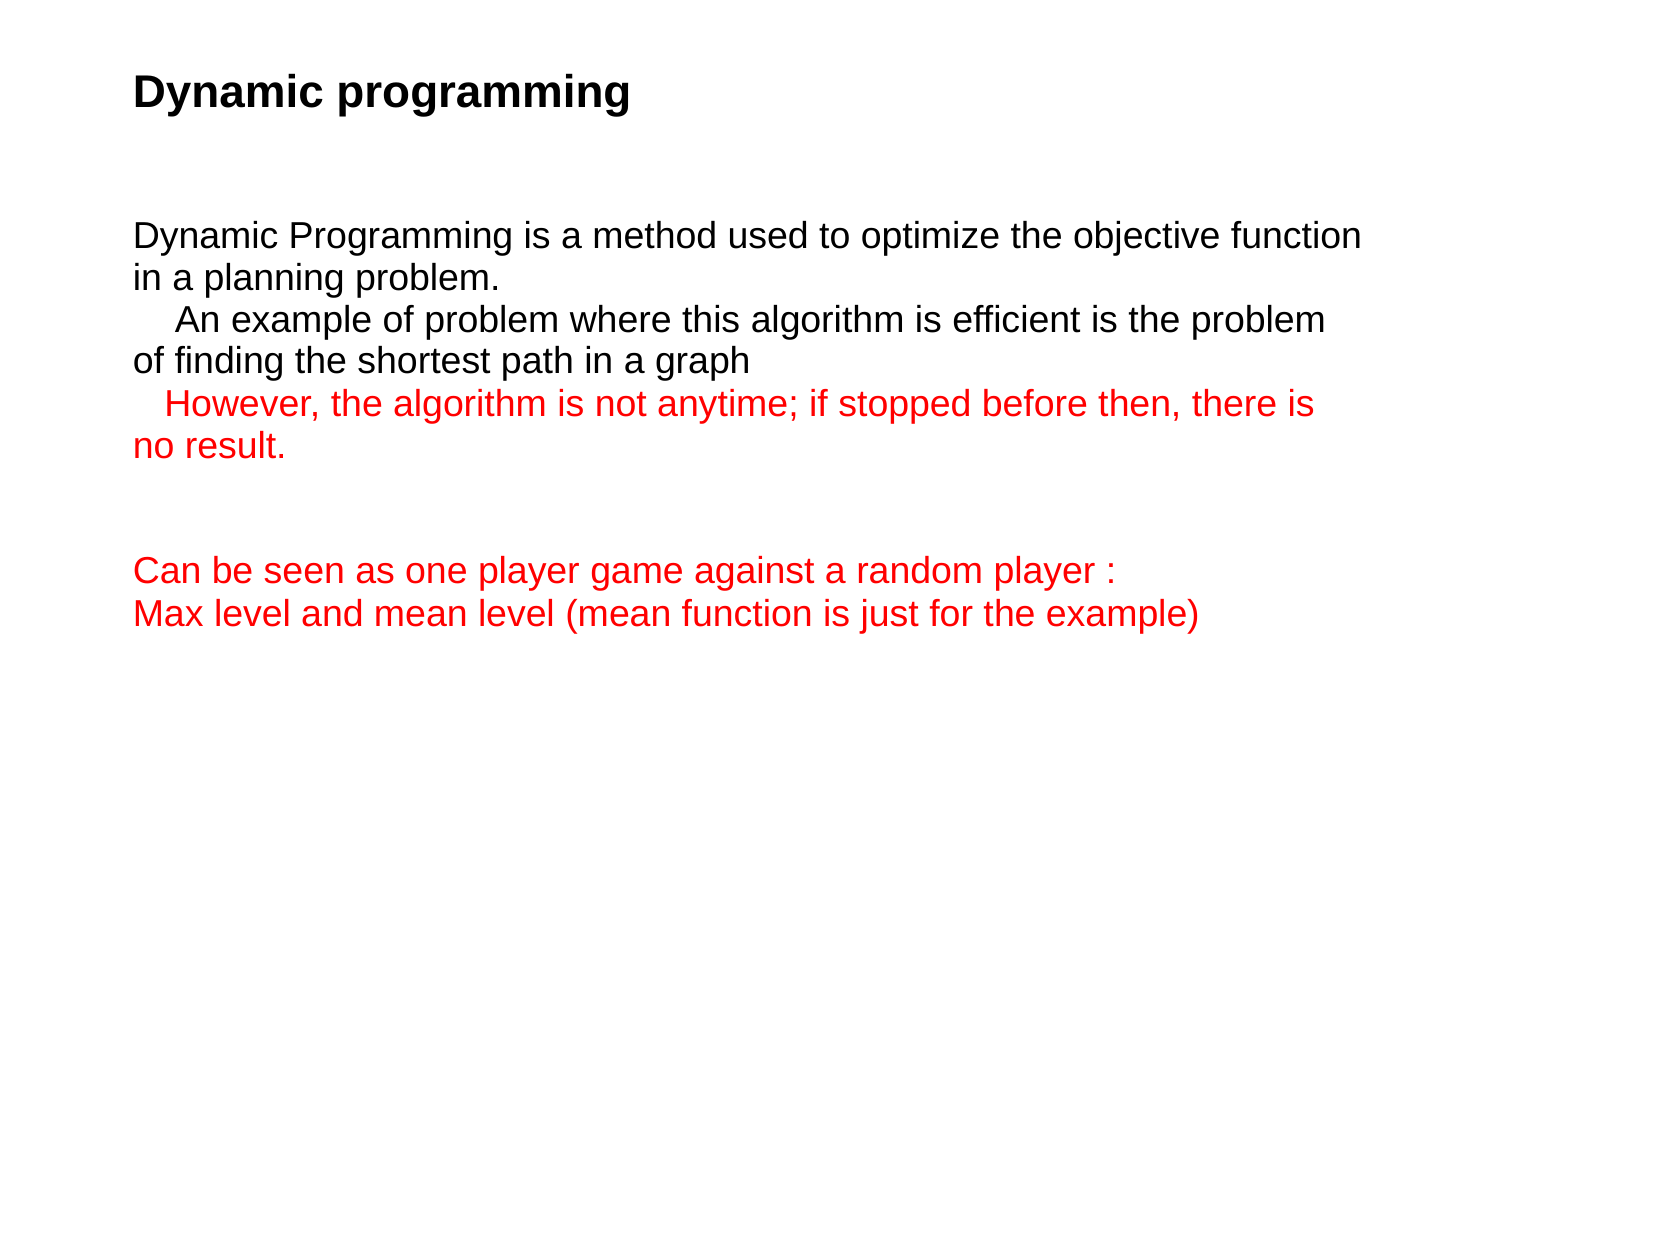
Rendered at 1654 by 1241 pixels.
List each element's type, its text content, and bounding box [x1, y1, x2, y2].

text_box Dynamic programming [118, 59, 1477, 206]
text_box Dynamic Programming is a method used to optimize the objective function in a planning problem. An example of problem where this algorithm is efficient is the problem of finding the shortest path in a graph However, the algorithm is not anytime; if stopped before then, there is no result. Can be seen as one player game against a random player : Max level and mean level (mean function is just for the example) [118, 206, 1536, 726]
